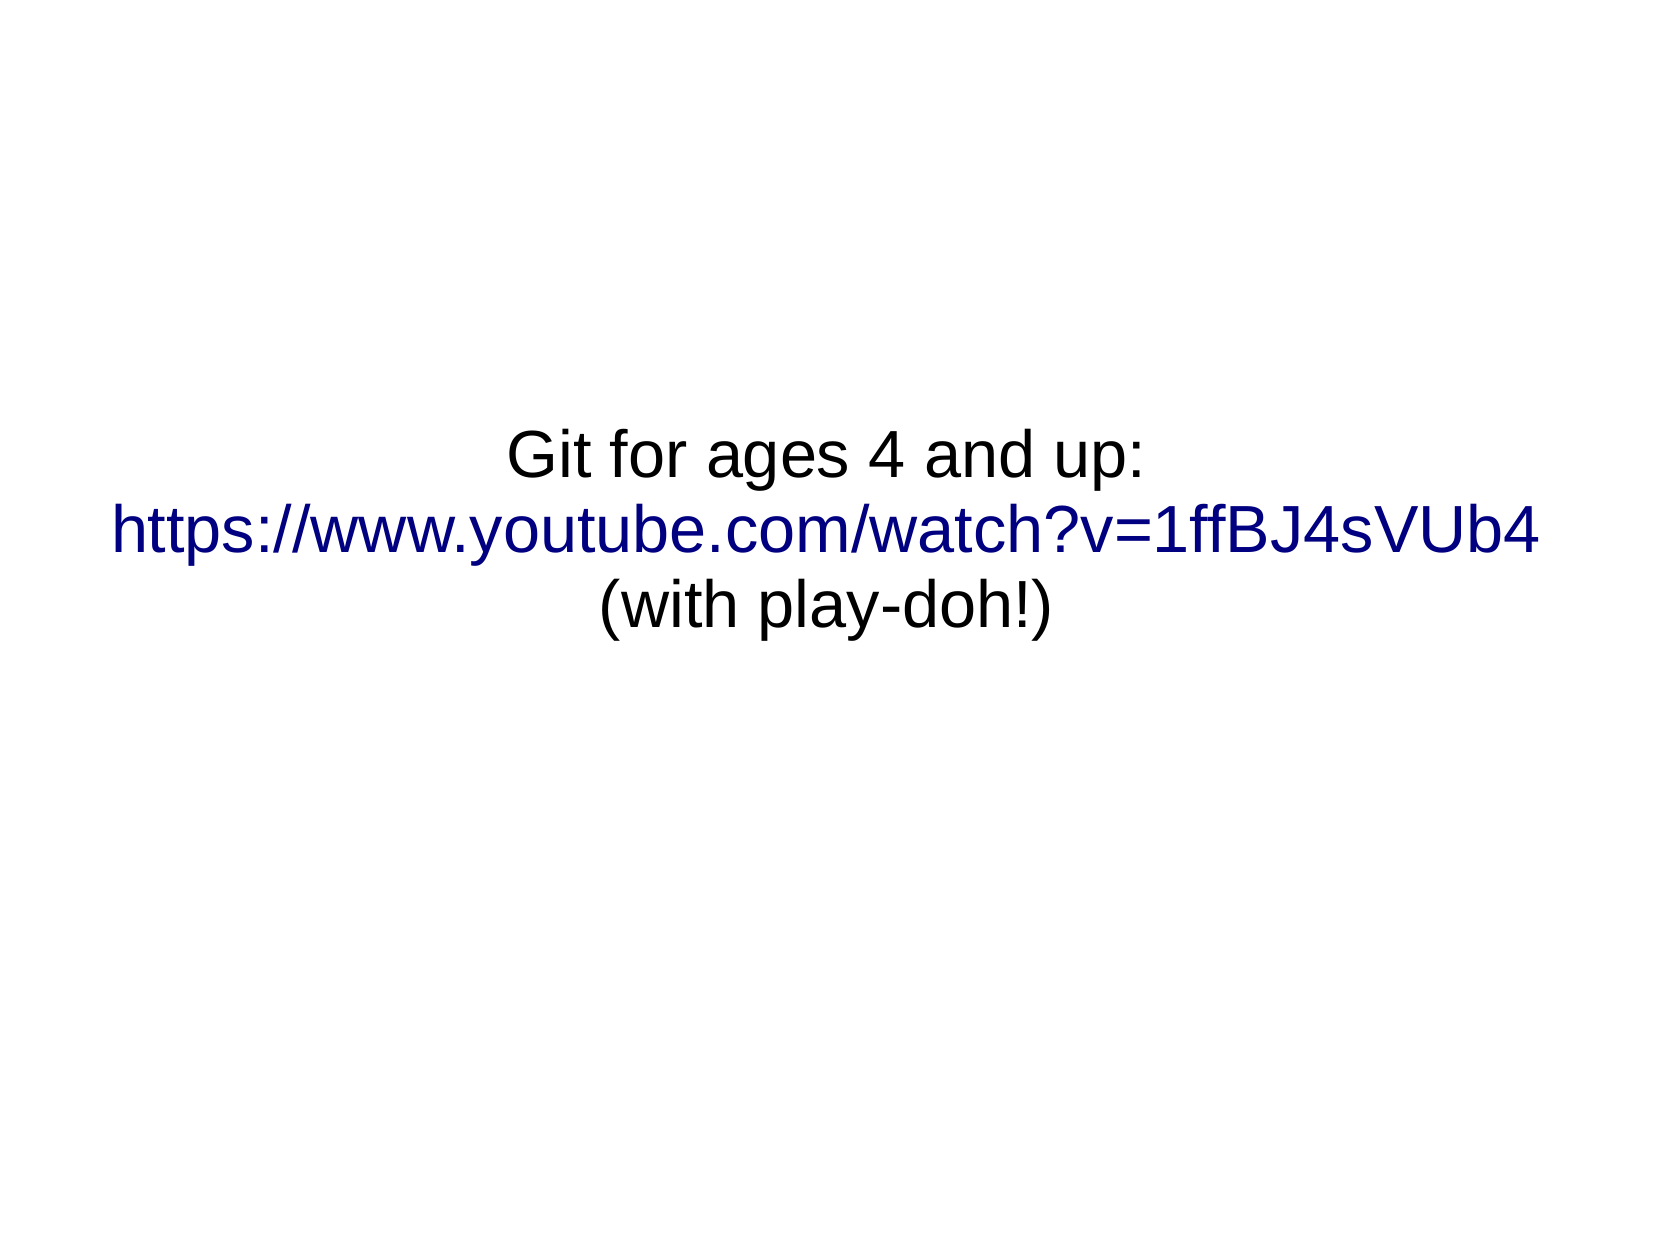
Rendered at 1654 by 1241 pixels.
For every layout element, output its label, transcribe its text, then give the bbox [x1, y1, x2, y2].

subtitle Git for ages 4 and up: https://www.youtube.com/watch?v=1ffBJ4sVUb4 (with play-doh!) [82, 49, 1571, 1010]
